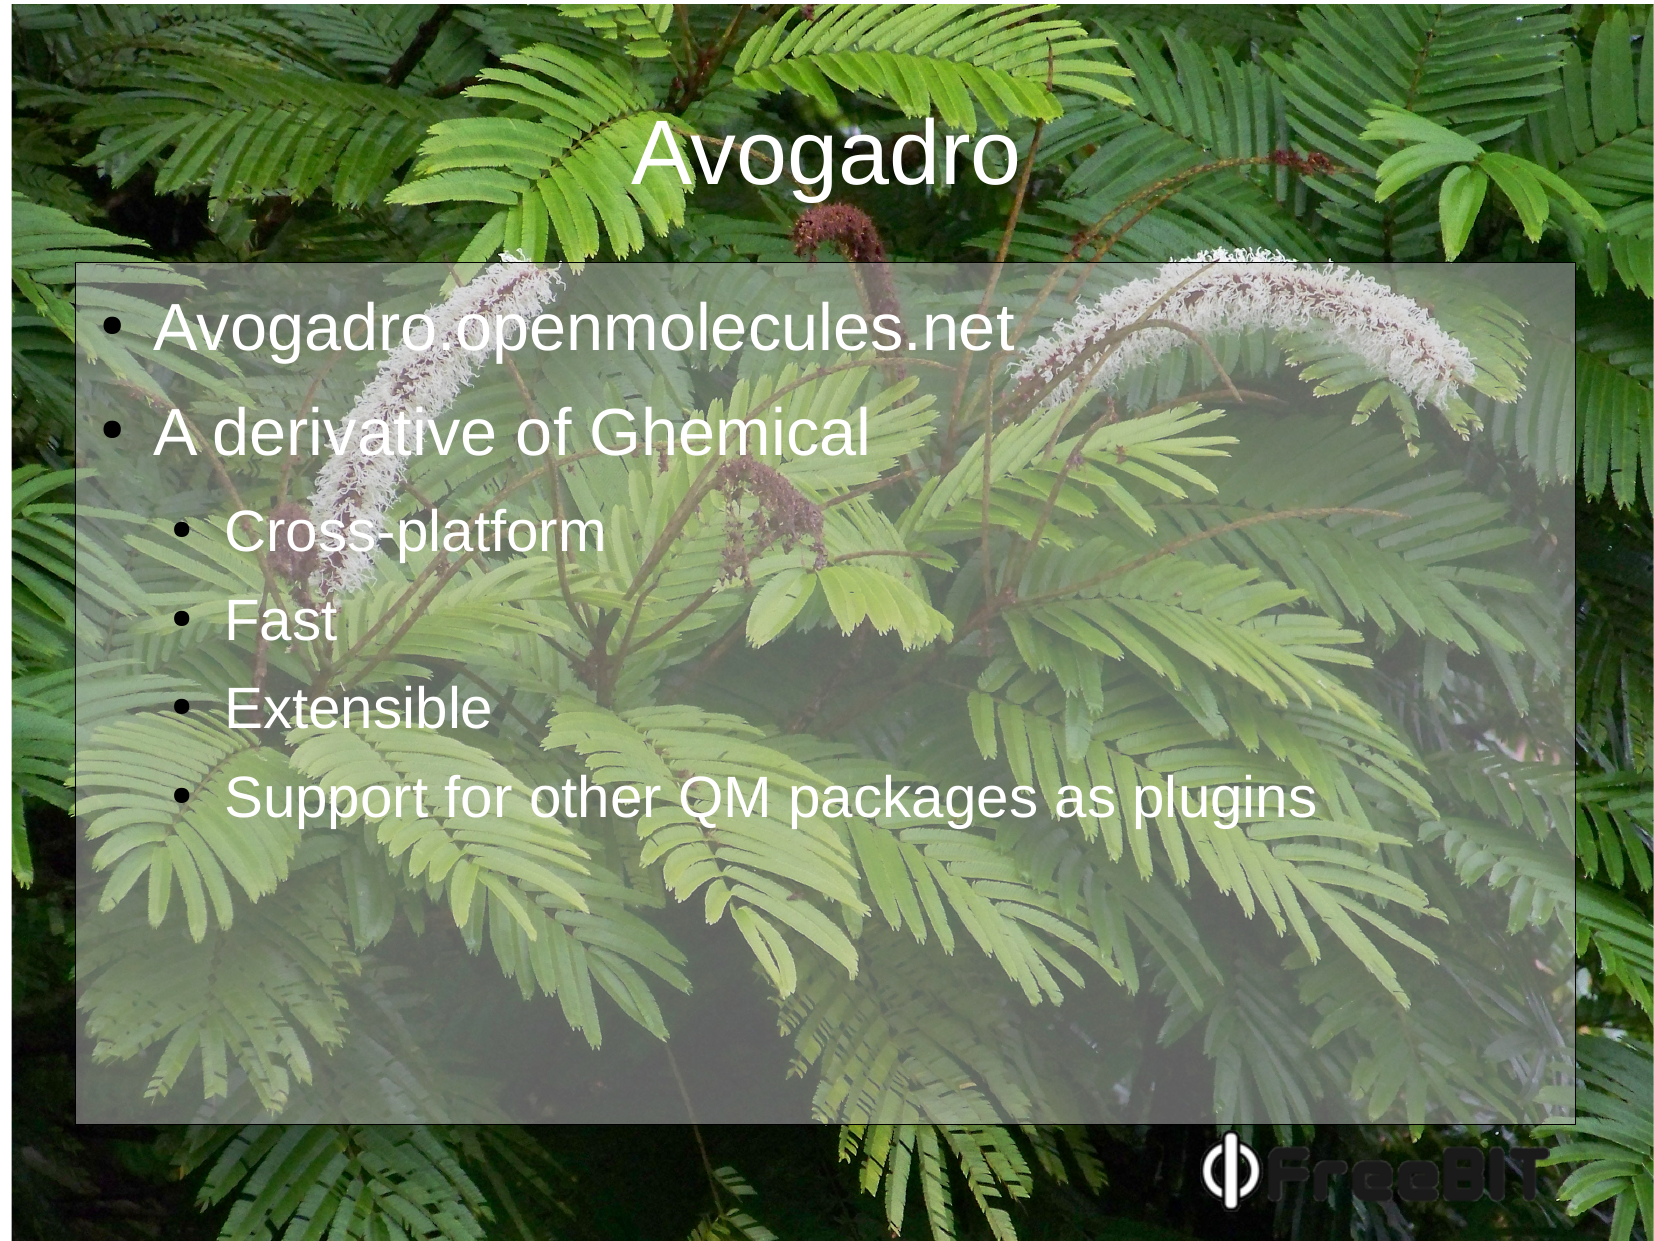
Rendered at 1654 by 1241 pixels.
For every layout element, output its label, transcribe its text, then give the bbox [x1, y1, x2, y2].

picture [11, 4, 1654, 1241]
title Avogadro [82, 49, 1571, 257]
list Avogadro.openmolecules.net A derivative of Ghemical Cross-platform Fast Extensible Support for other QM packages as plugins [82, 290, 1571, 1109]
